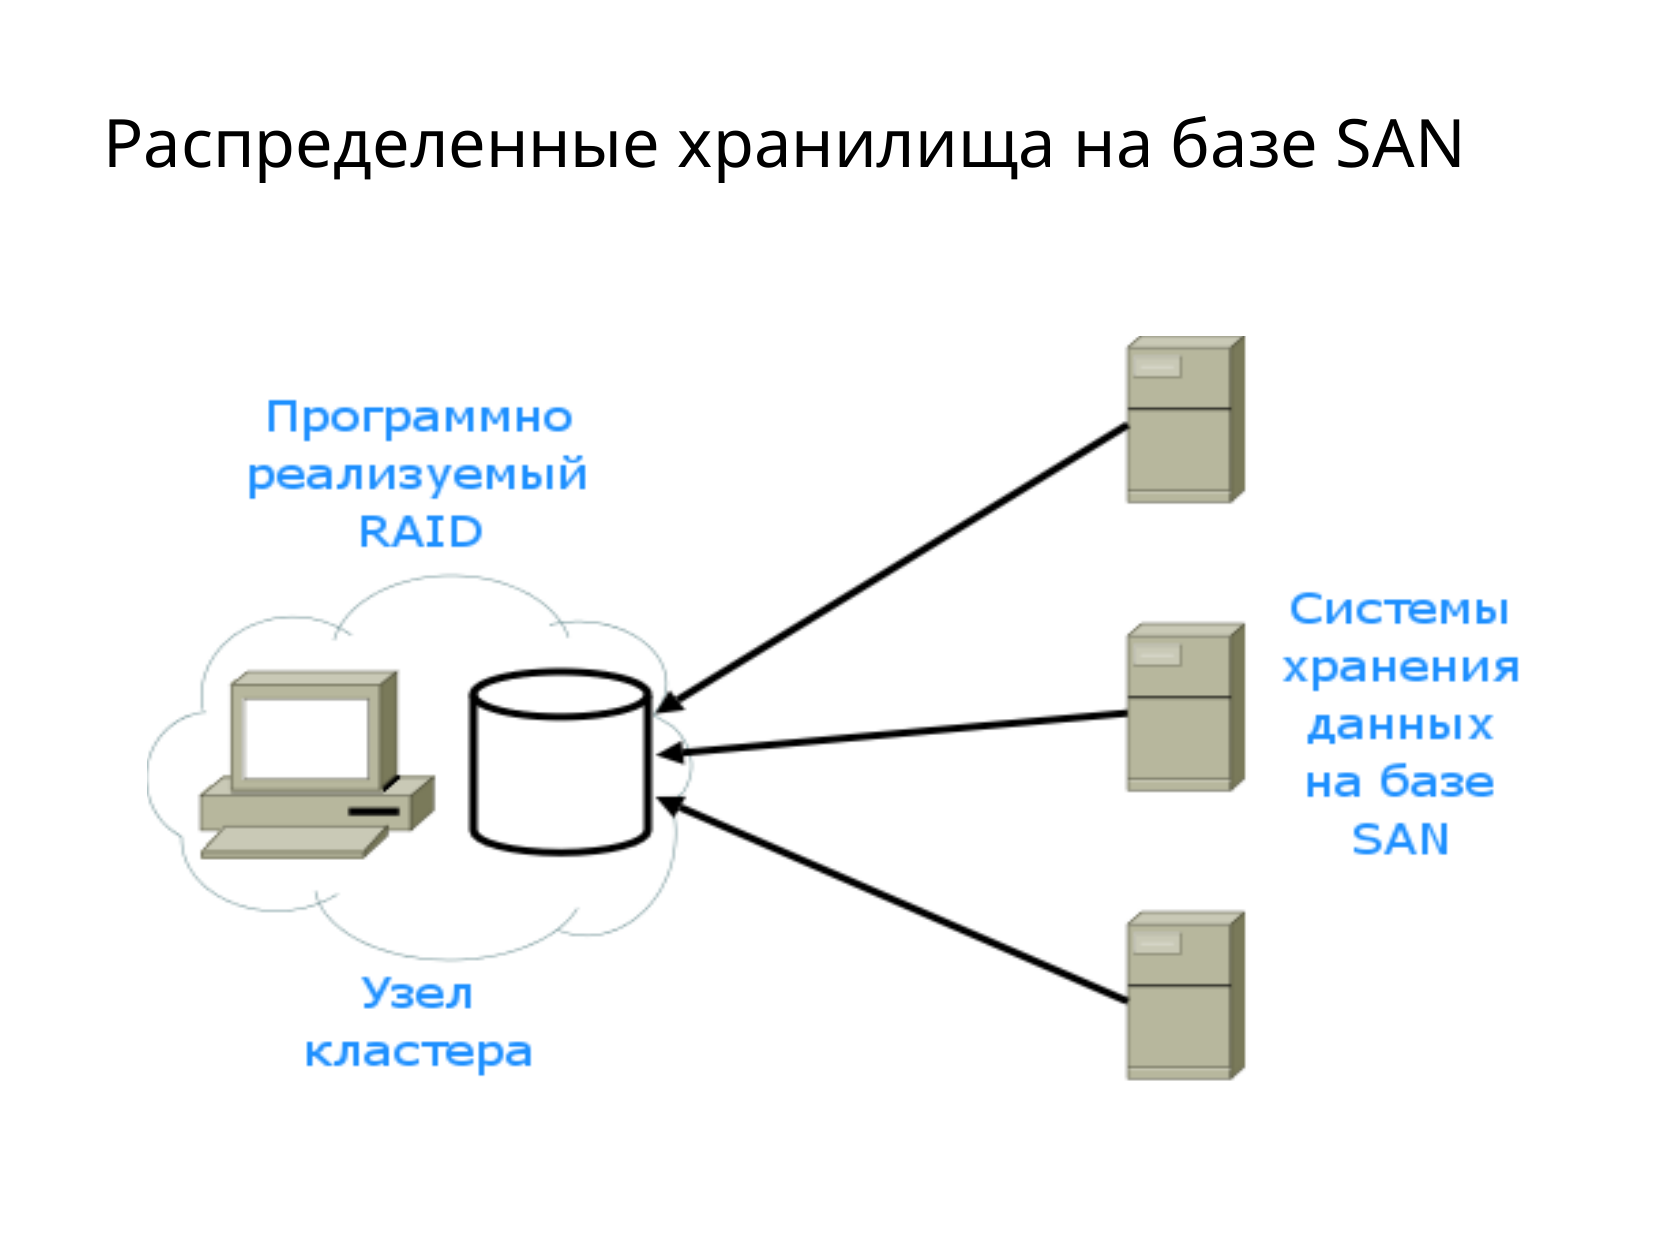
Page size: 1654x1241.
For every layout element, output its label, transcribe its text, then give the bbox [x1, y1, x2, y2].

text_box Распределенные хранилища на базе SAN [88, 88, 1565, 185]
title Кластерные файловые системы [82, 49, 1571, 257]
picture [147, 336, 1524, 1093]
